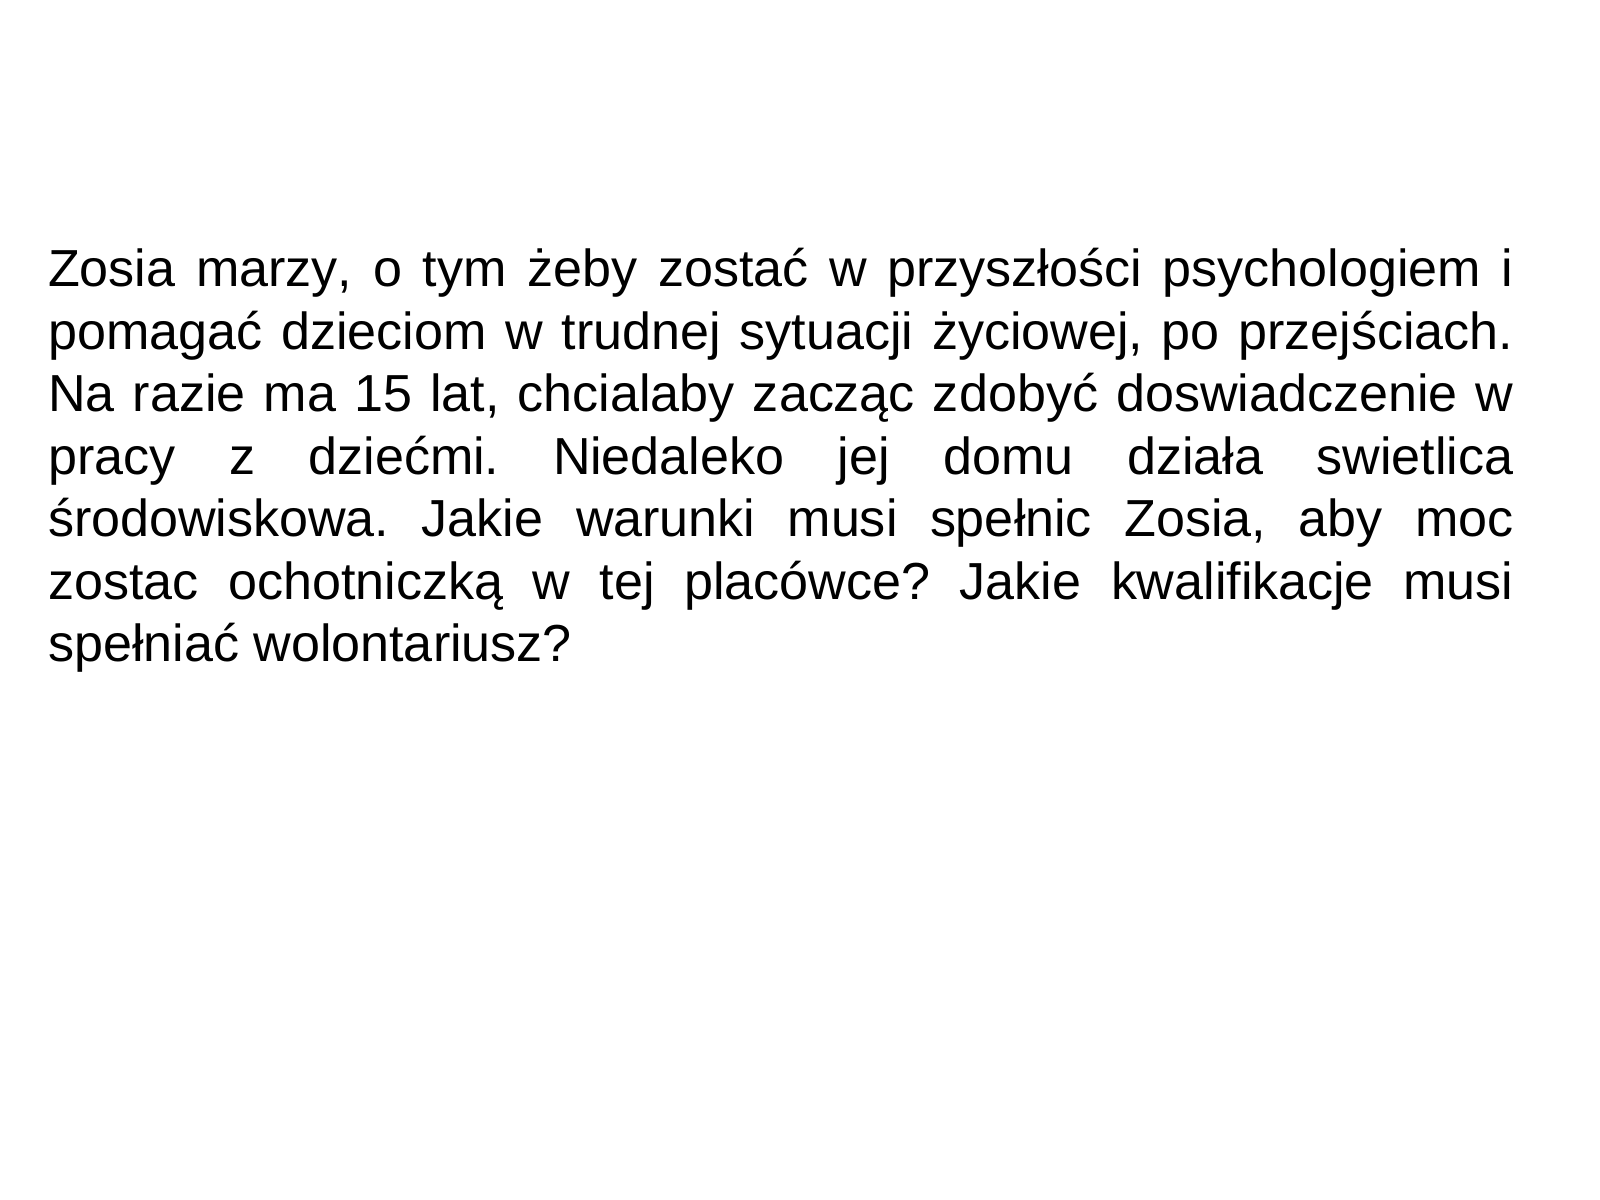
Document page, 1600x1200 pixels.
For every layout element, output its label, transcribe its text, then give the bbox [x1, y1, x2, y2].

text_box Zosia marzy, o tym żeby zostać w przyszłości psychologiem i pomagać dzieciom w trudnej sytuacji życiowej, po przejściach. Na razie ma 15 lat, chcialaby zacząc zdobyć doswiadczenie w pracy z dziećmi. Niedaleko jej domu działa swietlica środowiskowa. Jakie warunki musi spełnic Zosia, aby moc zostac ochotniczką w tej placówce? Jakie kwalifikacje musi spełniać wolontariusz? [48, 234, 1515, 797]
